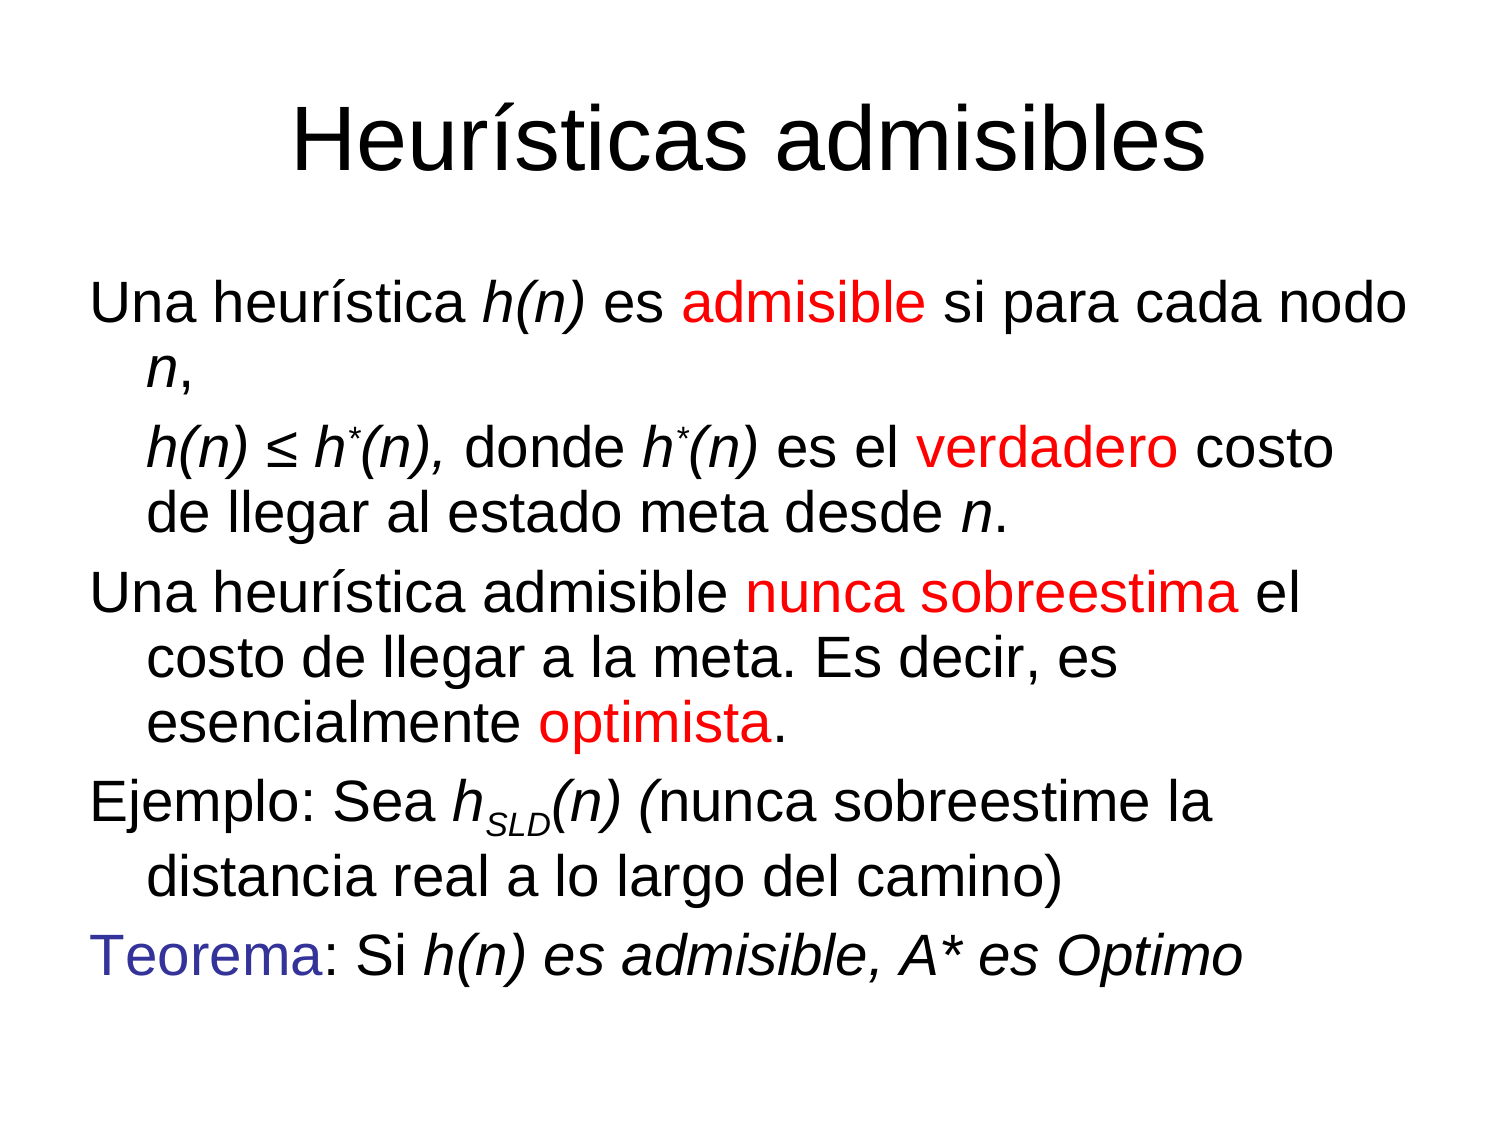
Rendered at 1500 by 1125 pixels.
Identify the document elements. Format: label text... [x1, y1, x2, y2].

list Una heurística h(n) es admisible si para cada nodo n, h(n) ≤ h*(n), donde h*(n) es el verdadero costo de llegar al estado meta desde n. Una heurística admisible nunca sobreestima el costo de llegar a la meta. Es decir, es esencialmente optimista. Ejemplo: Sea hSLD(n) (nunca sobreestime la distancia real a lo largo del camino) Teorema: Si h(n) es admisible, A* es Optimo [75, 262, 1426, 1090]
title Heurísticas admisibles [75, 45, 1426, 233]
